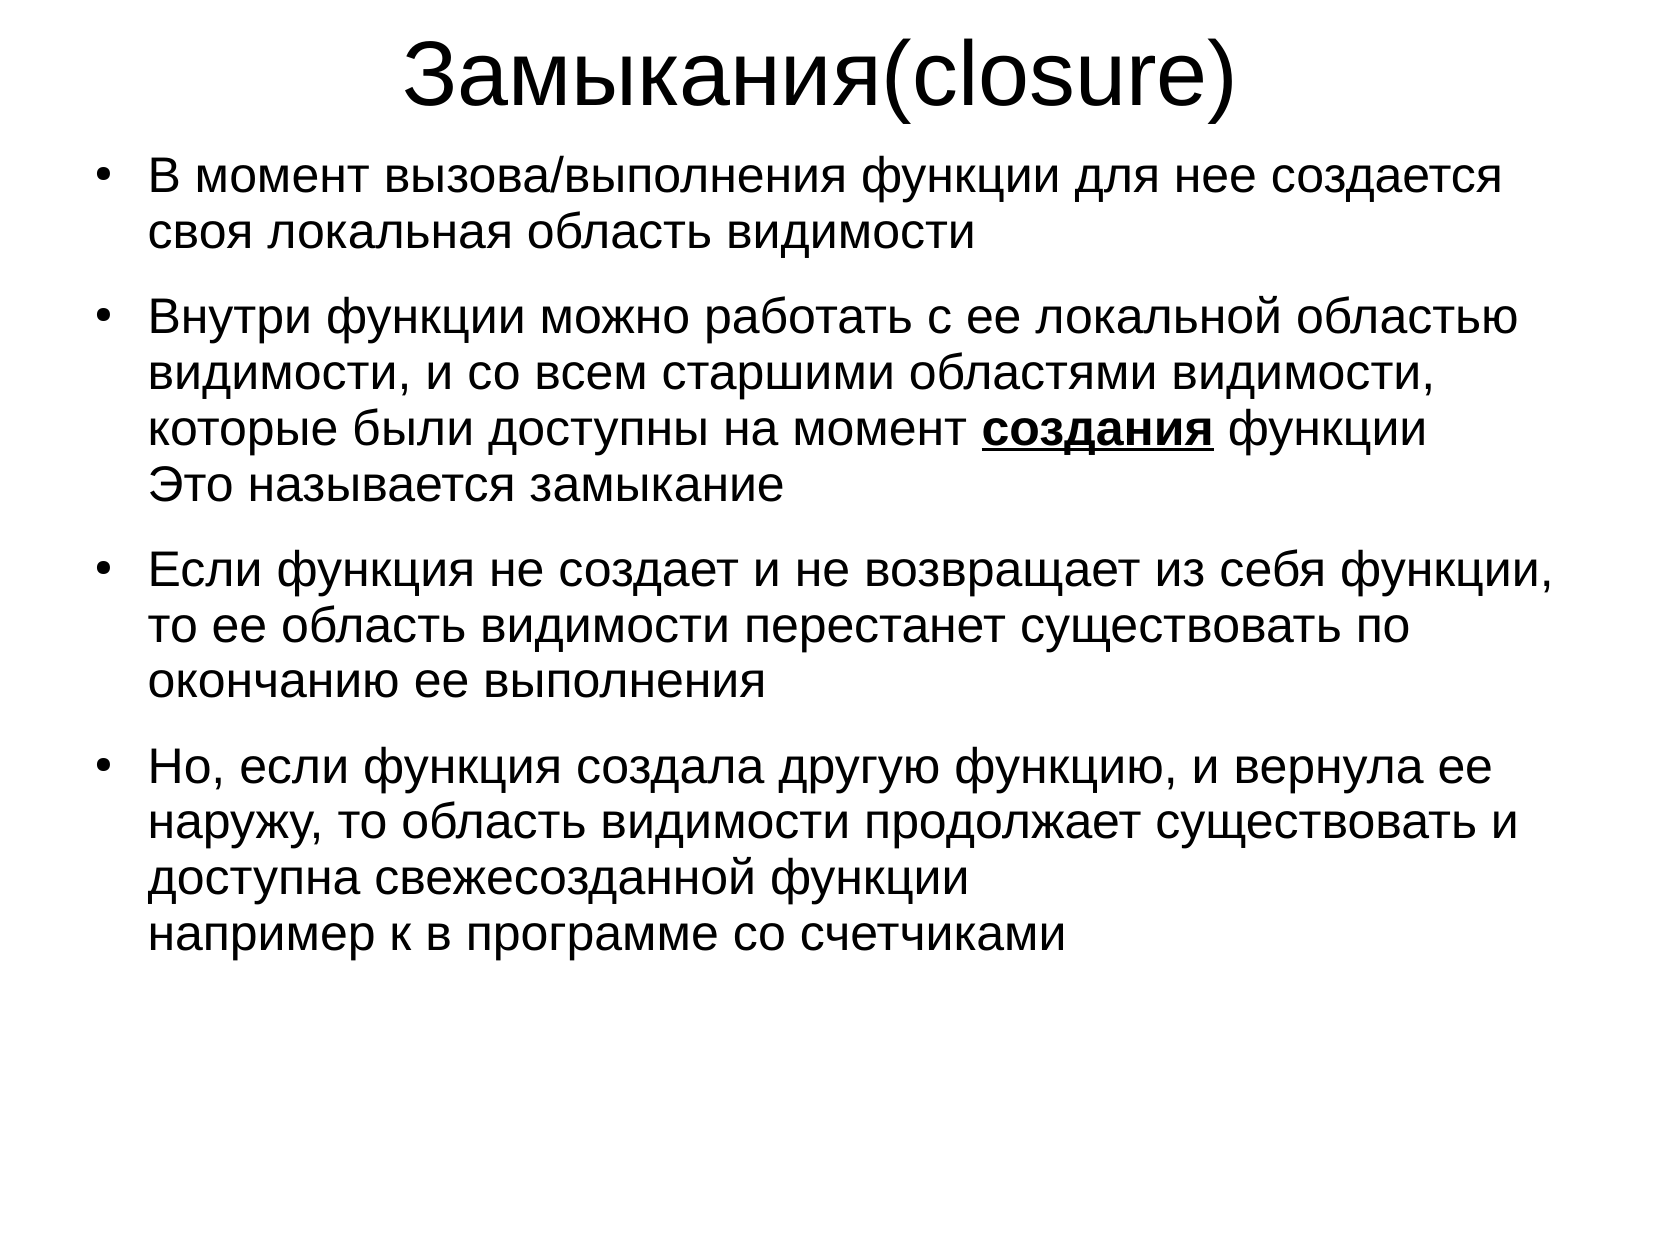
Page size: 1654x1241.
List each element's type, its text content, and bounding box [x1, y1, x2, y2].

title Замыкания(closure) [76, 0, 1565, 147]
list В момент вызова/выполнения функции для нее создается своя локальная область видимости Внутри функции можно работать с ее локальной областью видимости, и со всем старшими областями видимости, которые были доступны на момент создания функции Это называется замыкание Если функция не создает и не возвращает из себя функции, то ее область видимости перестанет существовать по окончанию ее выполнения Но, если функция создала другую функцию, и вернула ее наружу, то область видимости продолжает существовать и доступна свежесозданной функции например к в программе со счетчиками [76, 147, 1565, 967]
